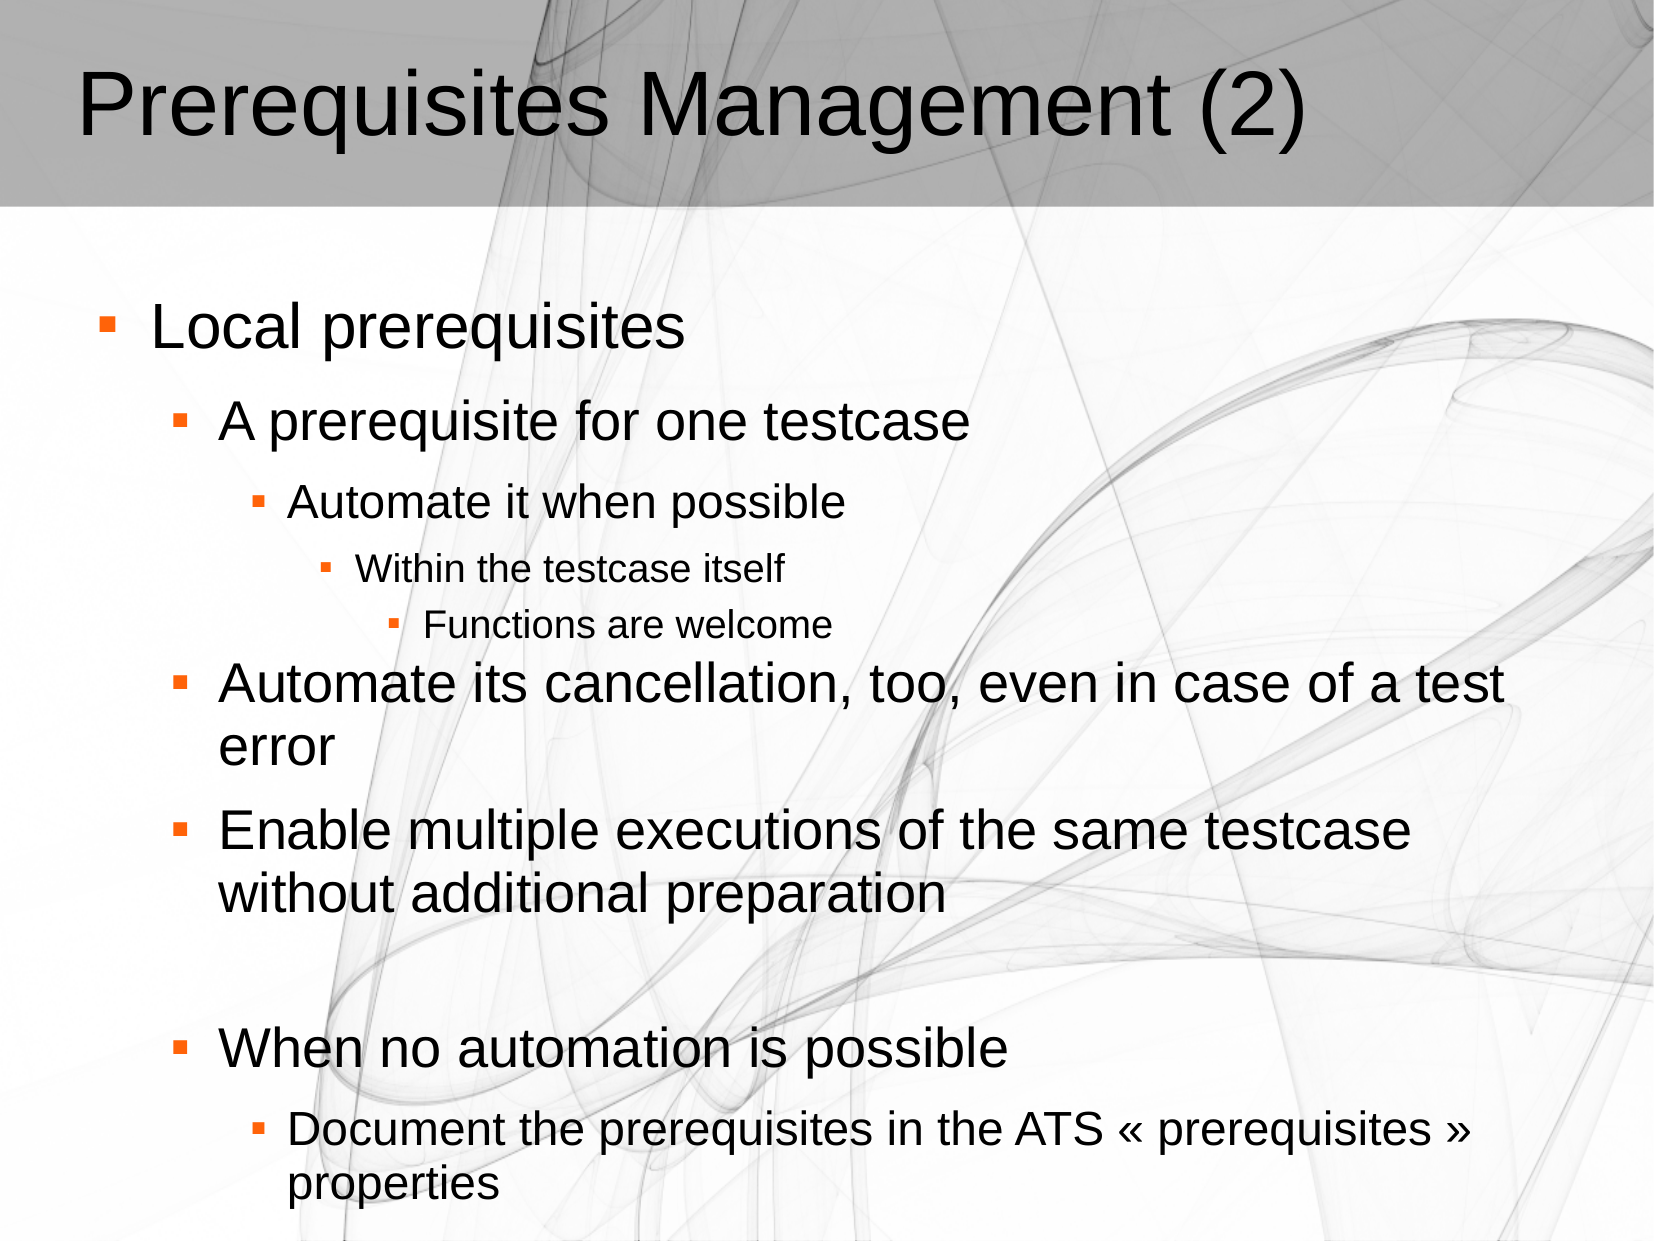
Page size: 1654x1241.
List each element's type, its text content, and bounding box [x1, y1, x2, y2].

title Prerequisites Management (2) [76, 7, 1565, 200]
list Local prerequisites A prerequisite for one testcase Automate it when possible Within the testcase itself Functions are welcome Automate its cancellation, too, even in case of a test error Enable multiple executions of the same testcase without additional preparation When no automation is possible Document the prerequisites in the ATS « prerequisites » properties [82, 290, 1571, 1211]
